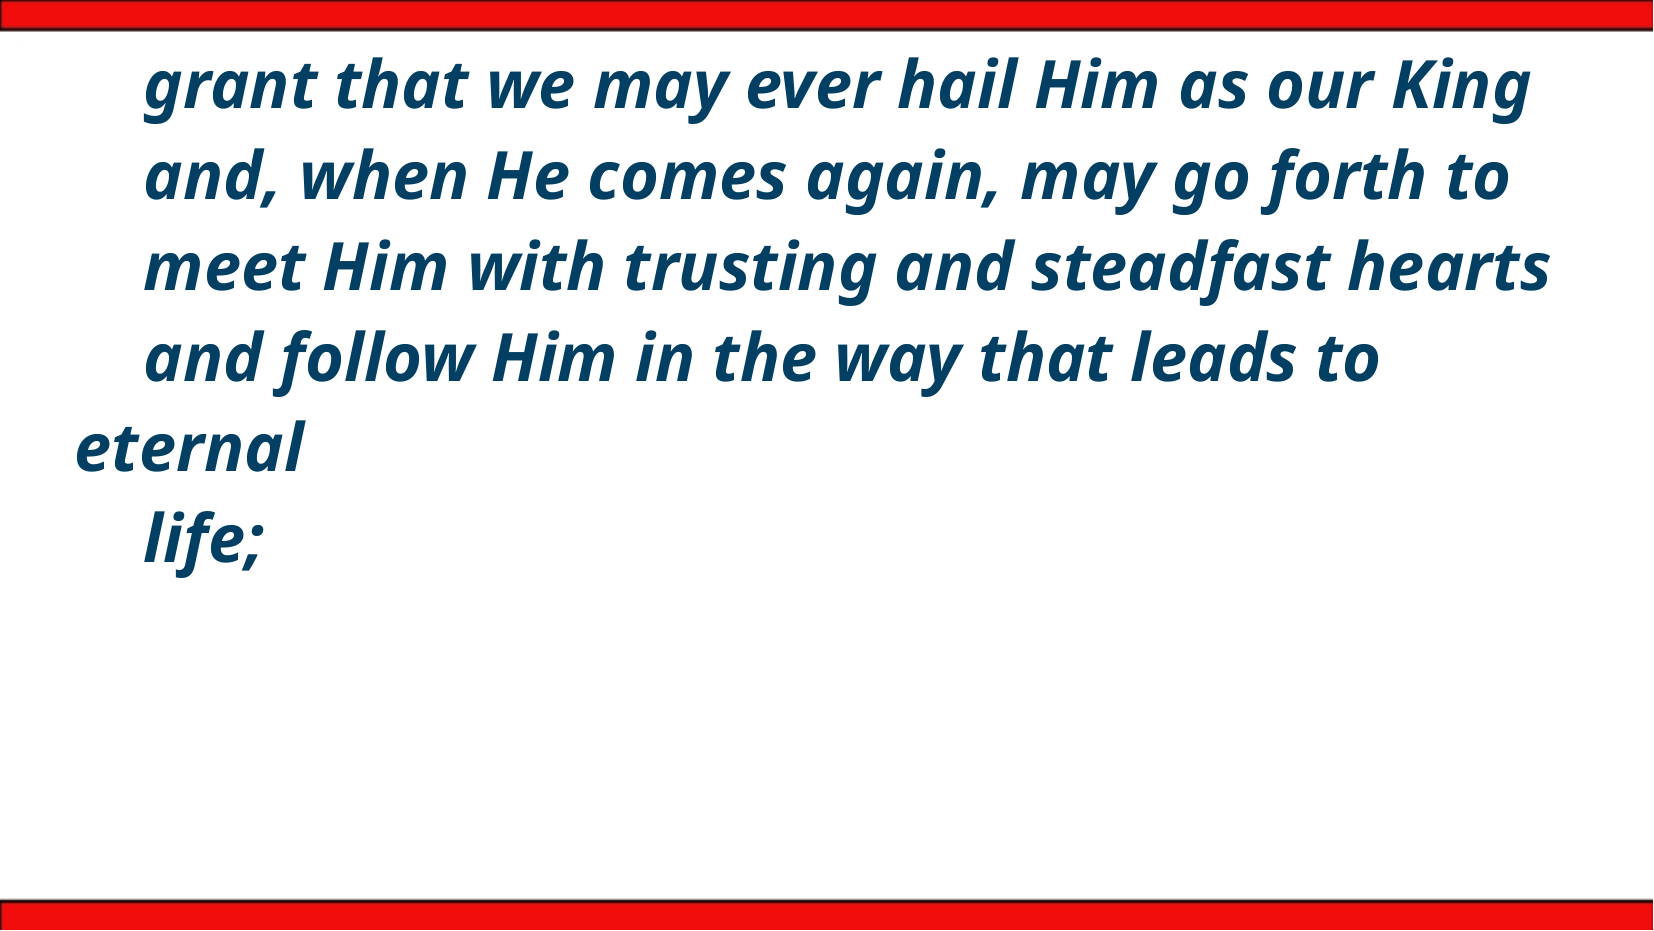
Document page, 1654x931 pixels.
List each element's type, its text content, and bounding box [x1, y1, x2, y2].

text_box grant that we may ever hail Him as our King and, when He comes again, may go forth to meet Him with trusting and steadfast hearts and follow Him in the way that leads to eternal life; [60, 30, 1591, 489]
picture [0, 0, 1653, 930]
